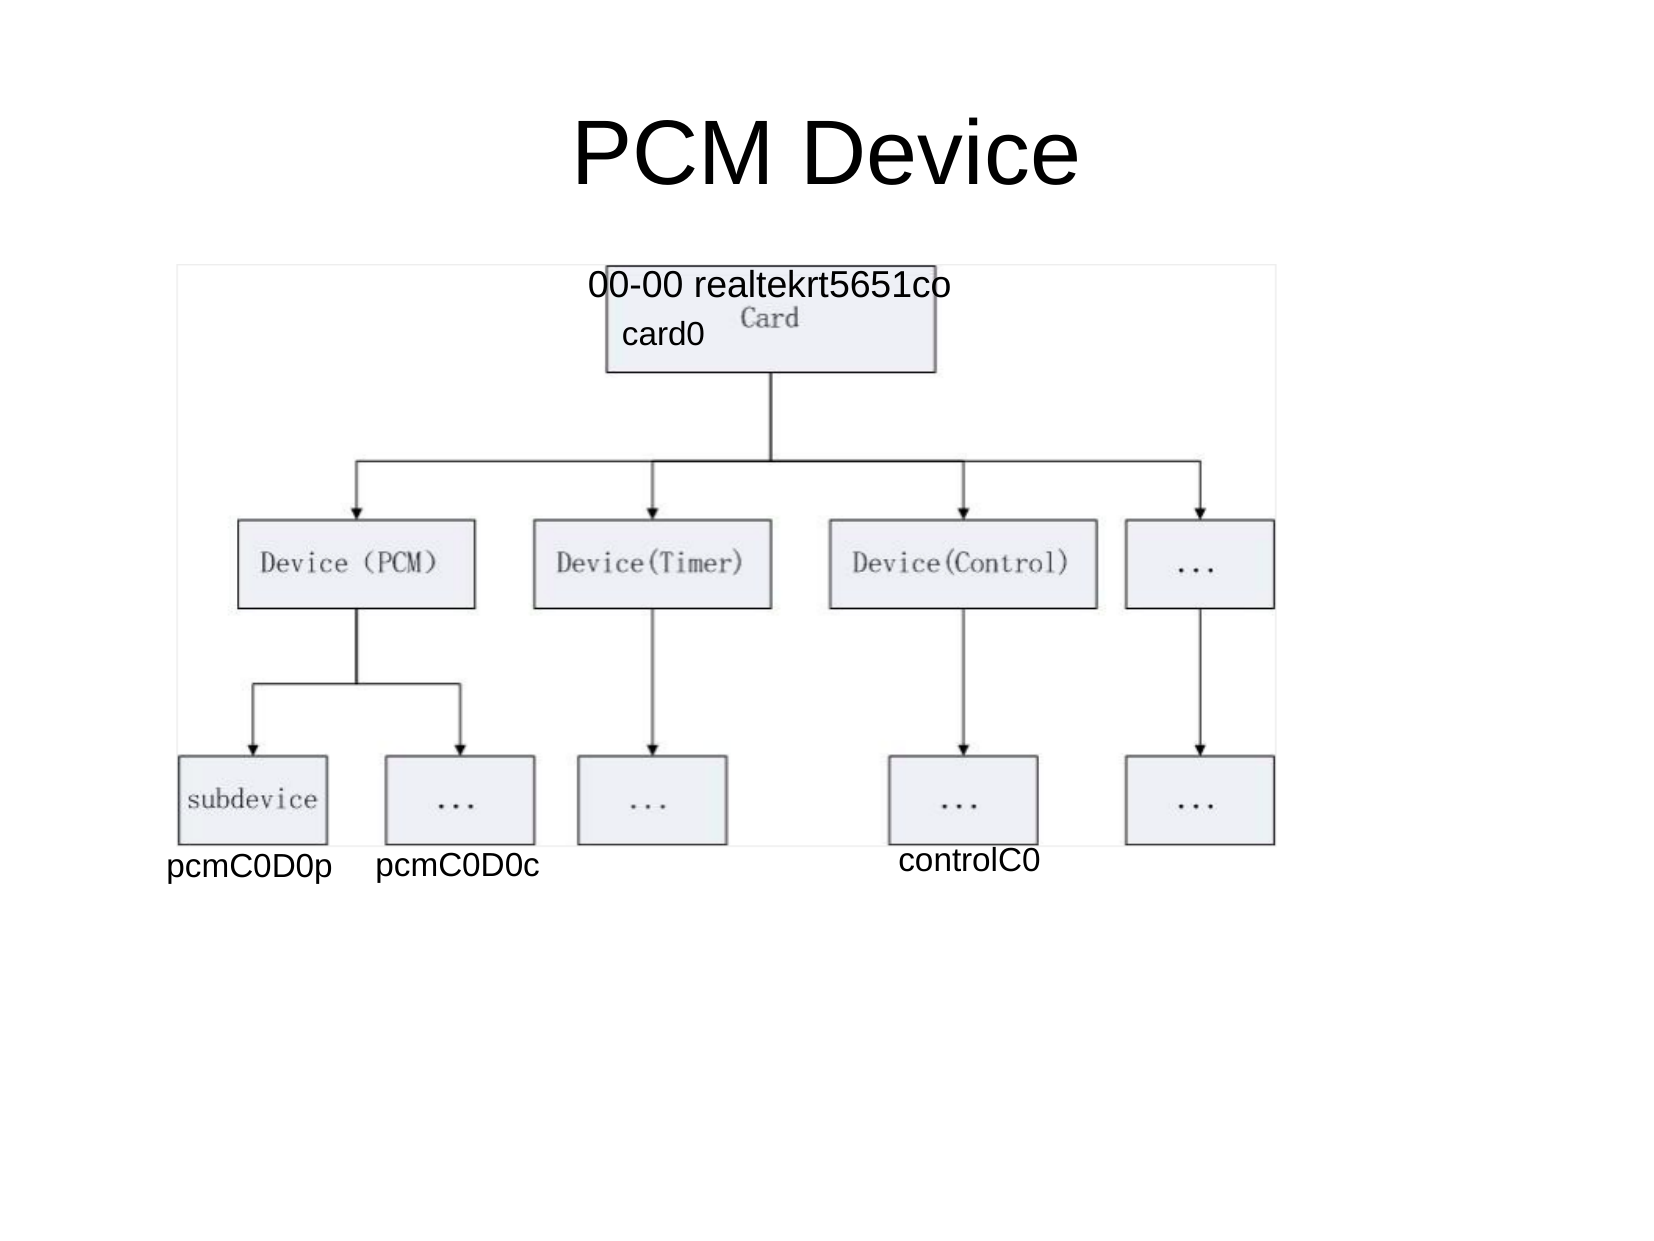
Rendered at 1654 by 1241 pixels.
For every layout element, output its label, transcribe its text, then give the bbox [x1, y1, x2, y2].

text_box card0 [607, 308, 721, 361]
text_box pcmC0D0p [151, 840, 361, 897]
text_box pcmC0D0c [360, 839, 556, 891]
text_box 00-00 realtekrt5651co [573, 256, 994, 314]
picture [175, 264, 1291, 856]
title PCM Device [82, 49, 1571, 257]
text_box controlC0 [883, 834, 1070, 891]
